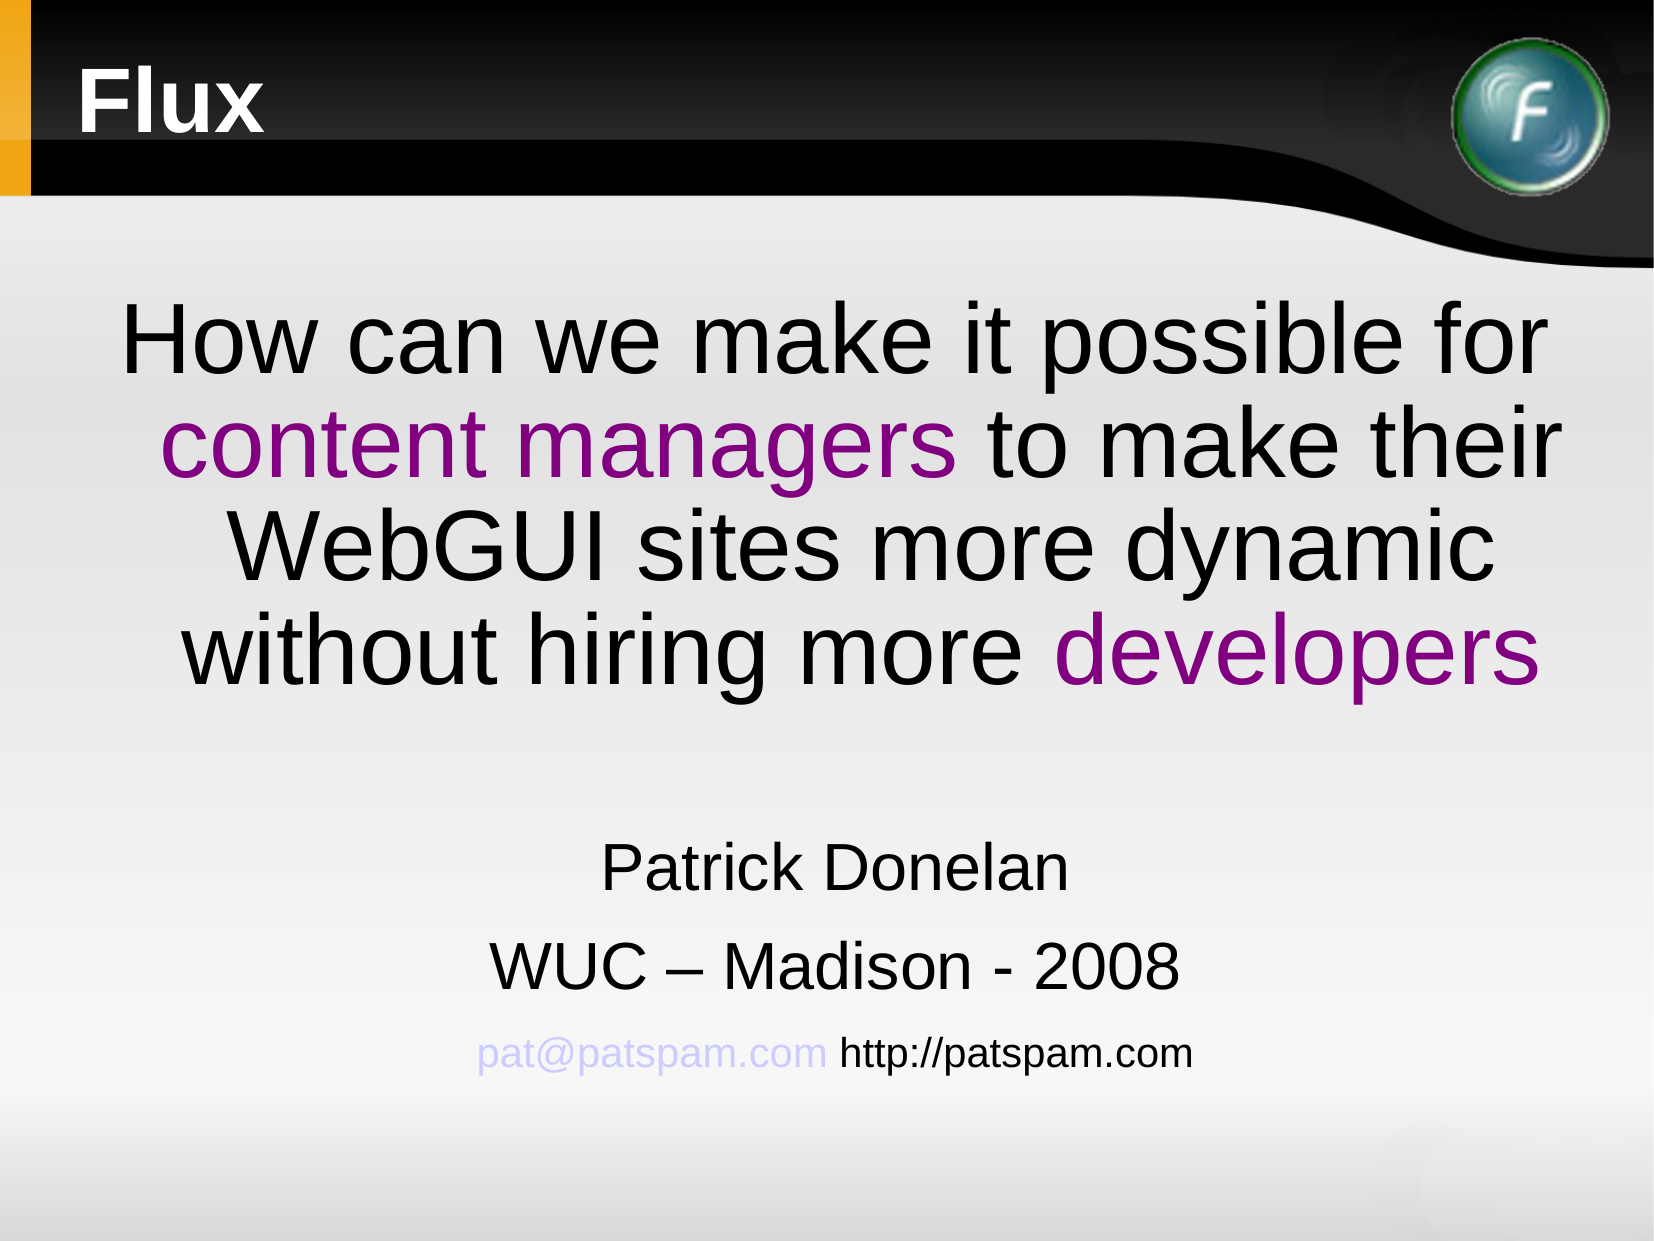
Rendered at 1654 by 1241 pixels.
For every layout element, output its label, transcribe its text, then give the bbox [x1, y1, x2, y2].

picture [0, 0, 1654, 1241]
title Flux [76, 0, 1565, 208]
list How can we make it possible for content managers to make their WebGUI sites more dynamic without hiring more developers Patrick Donelan WUC – Madison - 2008 pat@patspam.com http://patspam.com [82, 290, 1571, 1109]
